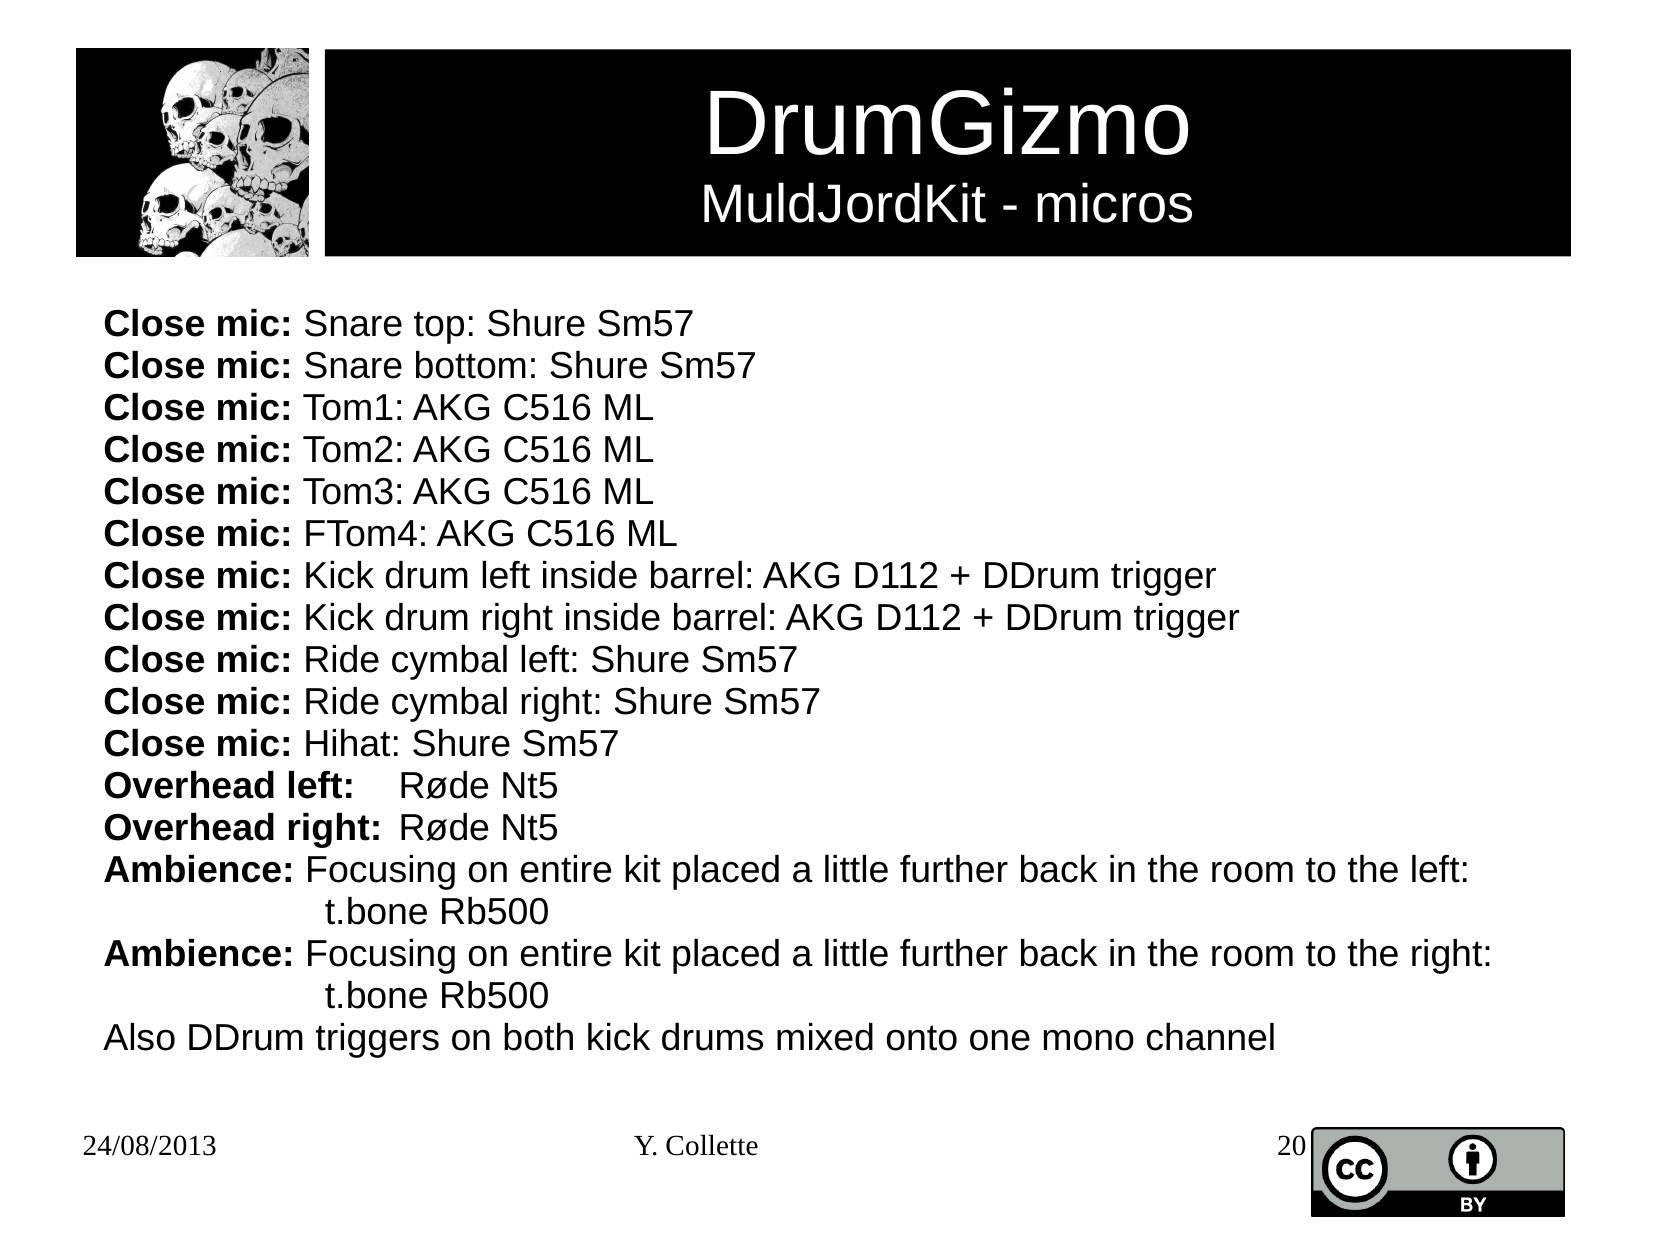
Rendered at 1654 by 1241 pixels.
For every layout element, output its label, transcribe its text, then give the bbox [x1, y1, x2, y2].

title DrumGizmo MuldJordKit - micros [324, 49, 1571, 257]
picture [1311, 1127, 1565, 1217]
picture [76, 48, 309, 257]
text_box Close mic: Snare top: Shure Sm57 Close mic: Snare bottom: Shure Sm57 Close mic: Tom1: AKG C516 ML Close mic: Tom2: AKG C516 ML Close mic: Tom3: AKG C516 ML Close mic: FTom4: AKG C516 ML Close mic: Kick drum left inside barrel: AKG D112 + DDrum trigger Close mic: Kick drum right inside barrel: AKG D112 + DDrum trigger Close mic: Ride cymbal left: Shure Sm57 Close mic: Ride cymbal right: Shure Sm57 Close mic: Hihat: Shure Sm57 Overhead left: Røde Nt5 Overhead right: Røde Nt5 Ambience: Focusing on entire kit placed a little further back in the room to the left: t.bone Rb500 Ambience: Focusing on entire kit placed a little further back in the room to the right: t.bone Rb500 Also DDrum triggers on both kick drums mixed onto one mono channel [88, 295, 1530, 1087]
